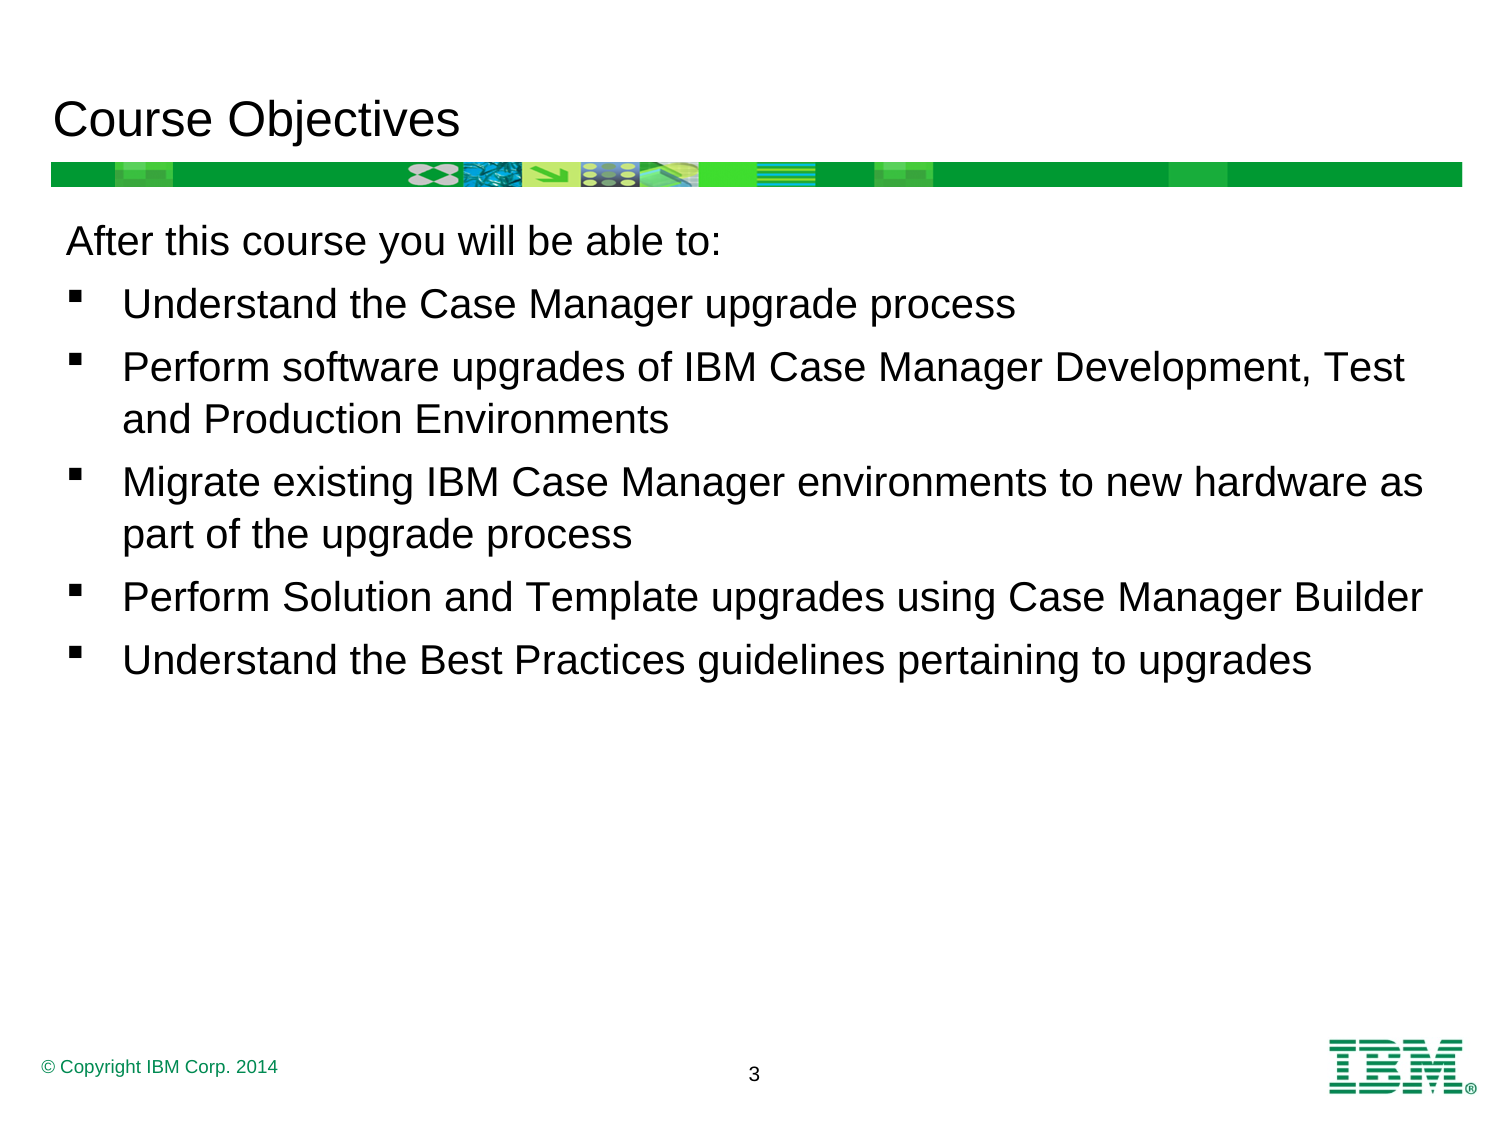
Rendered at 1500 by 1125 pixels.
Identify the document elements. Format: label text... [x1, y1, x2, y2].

picture [1327, 1037, 1479, 1096]
list After this course you will be able to: Understand the Case Manager upgrade process Perform software upgrades of IBM Case Manager Development, Test and Production Environments Migrate existing IBM Case Manager environments to new hardware as part of the upgrade process Perform Solution and Template upgrades using Case Manager Builder Understand the Best Practices guidelines pertaining to upgrades [50, 203, 1451, 751]
title Course Objectives [37, 45, 1388, 188]
picture [50, 161, 1463, 189]
